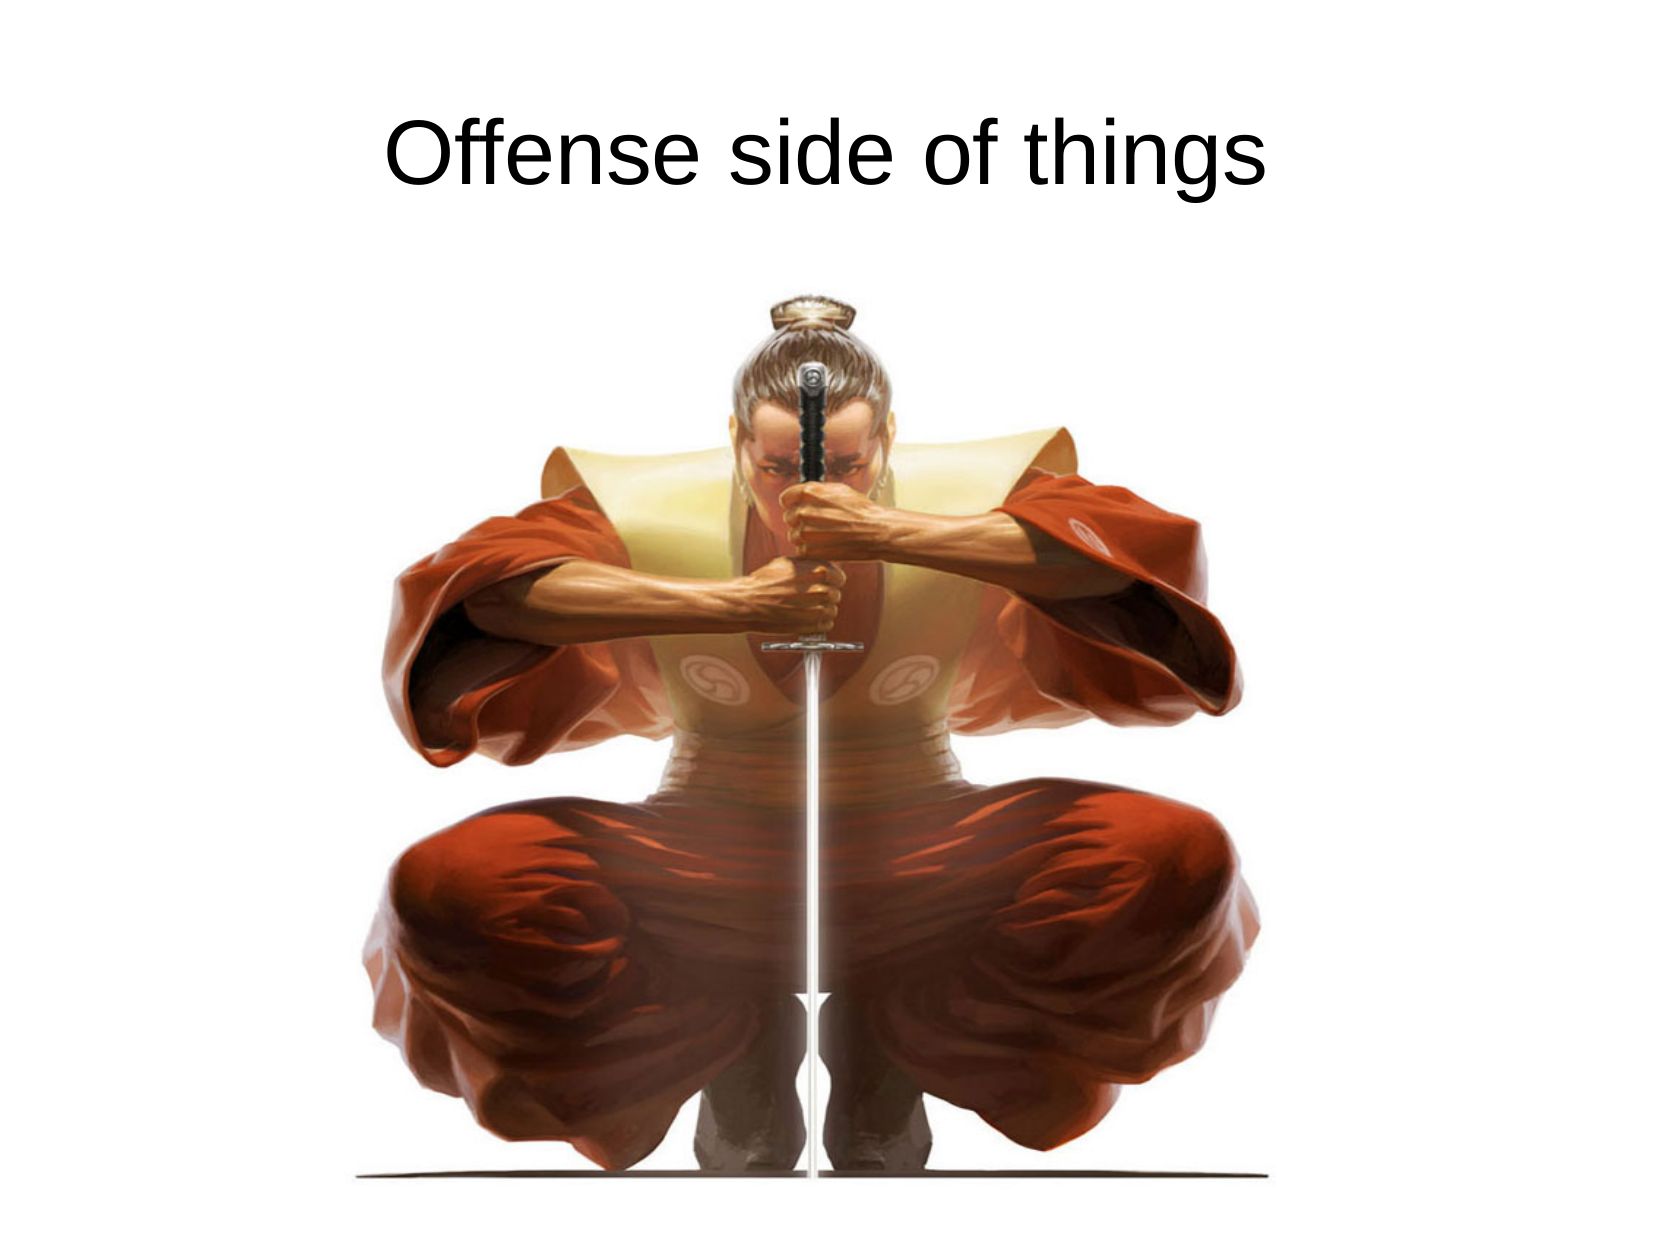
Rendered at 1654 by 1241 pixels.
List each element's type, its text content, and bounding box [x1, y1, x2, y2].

picture [310, 256, 1276, 1189]
title Offense side of things [82, 49, 1571, 257]
